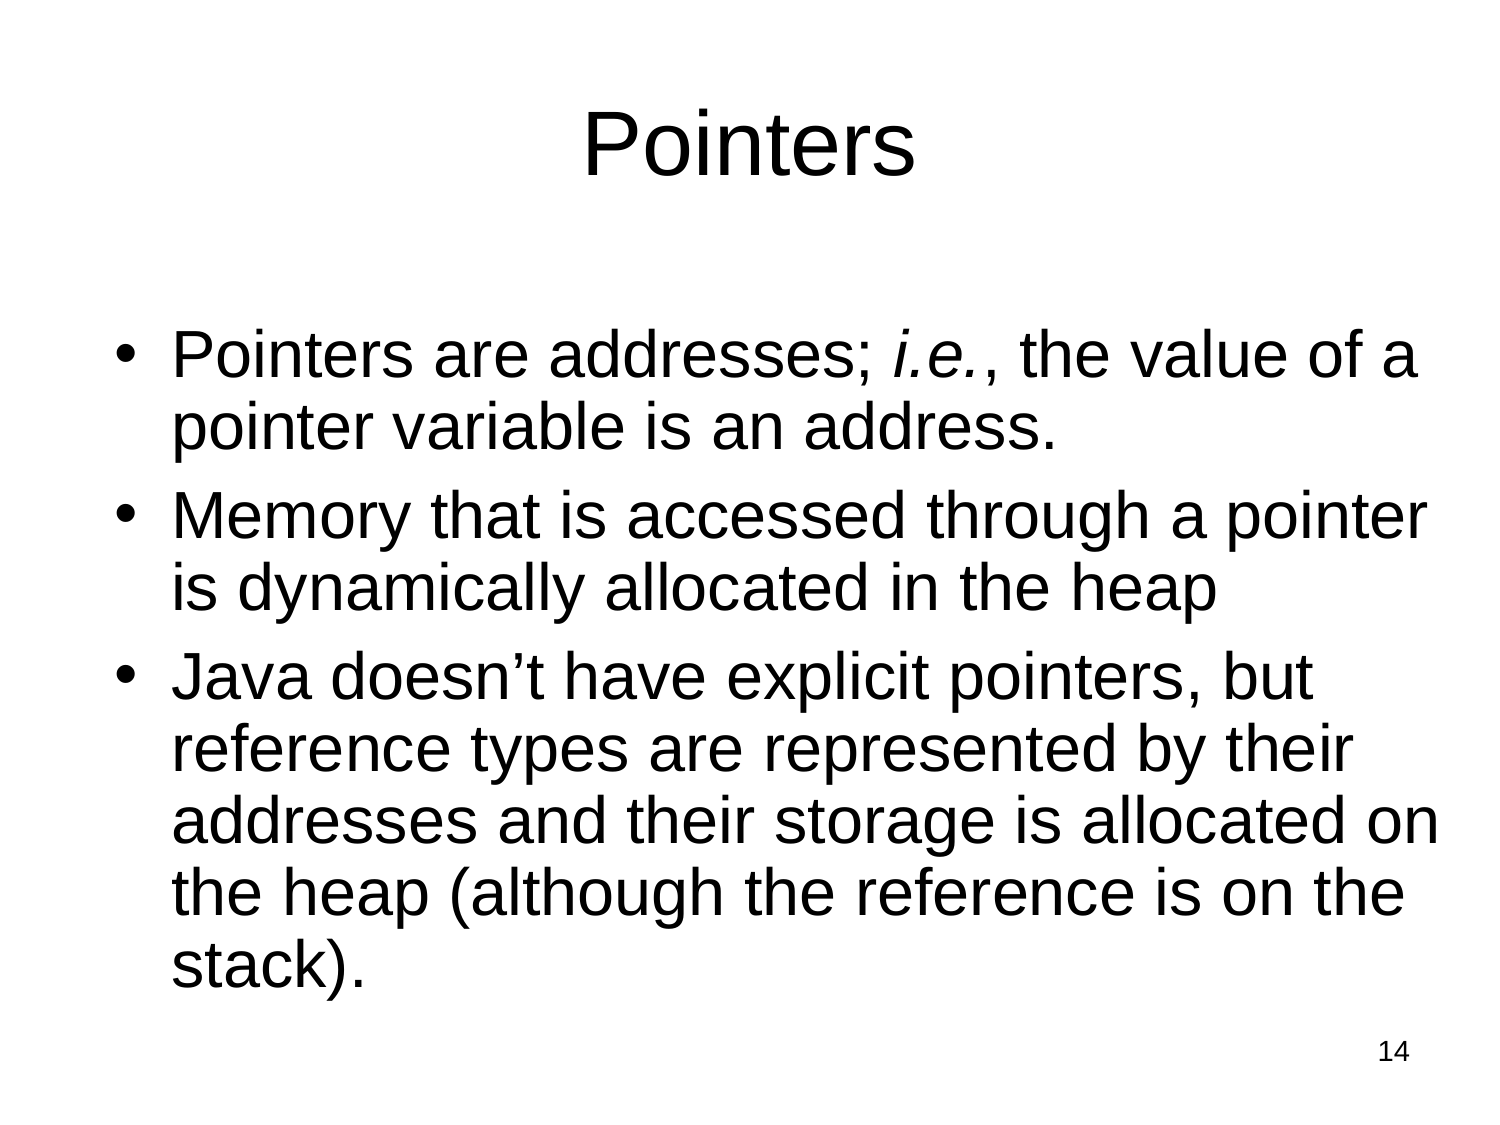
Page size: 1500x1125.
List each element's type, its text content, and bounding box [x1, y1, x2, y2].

title Pointers [75, 45, 1426, 233]
text_box <number> [1074, 1024, 1426, 1103]
list Pointers are addresses; i.e., the value of a pointer variable is an address. Memory that is accessed through a pointer is dynamically allocated in the heap Java doesn’t have explicit pointers, but reference types are represented by their addresses and their storage is allocated on the heap (although the reference is on the stack). [99, 312, 1469, 1019]
